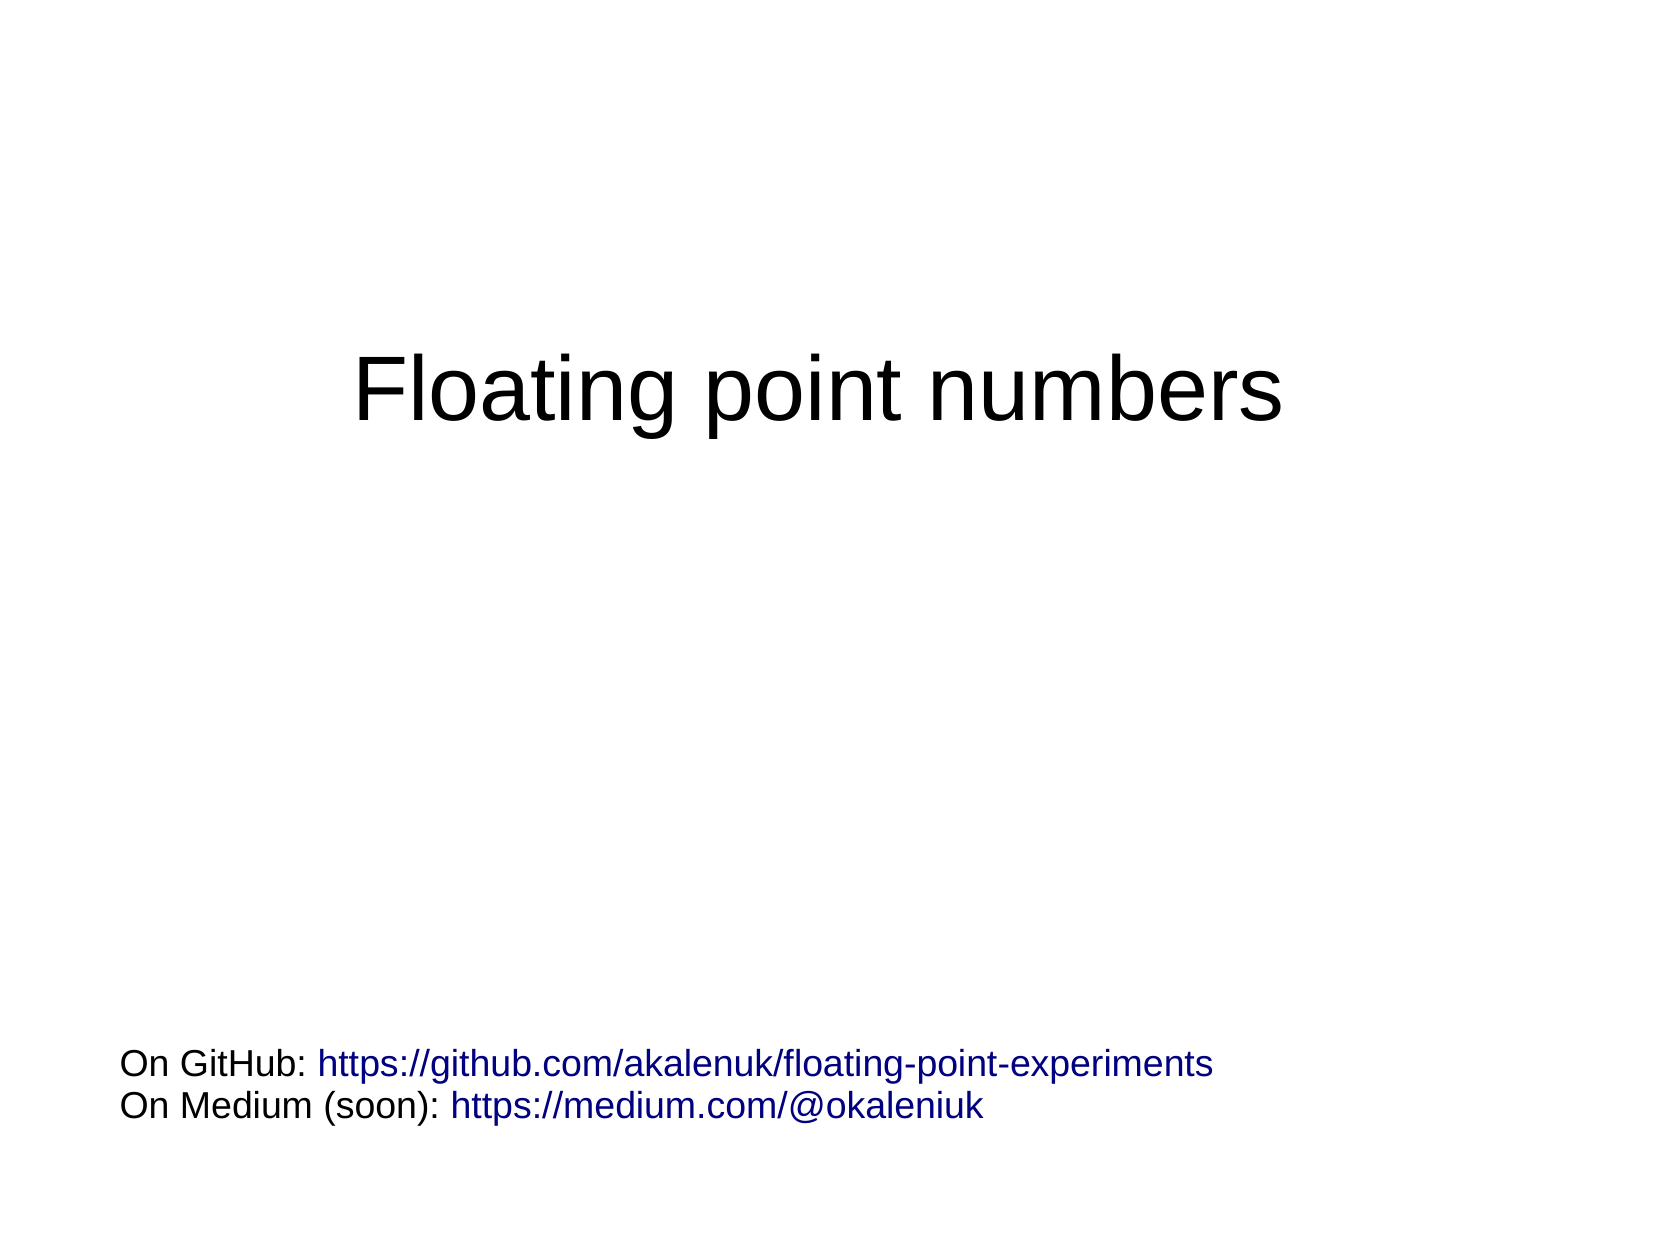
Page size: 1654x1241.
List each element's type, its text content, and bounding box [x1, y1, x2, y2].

title Floating point numbers [75, 285, 1564, 493]
text_box On GitHub: https://github.com/akalenuk/floating-point-experiments On Medium (soon): https://medium.com/@okaleniuk [104, 1035, 1230, 1134]
